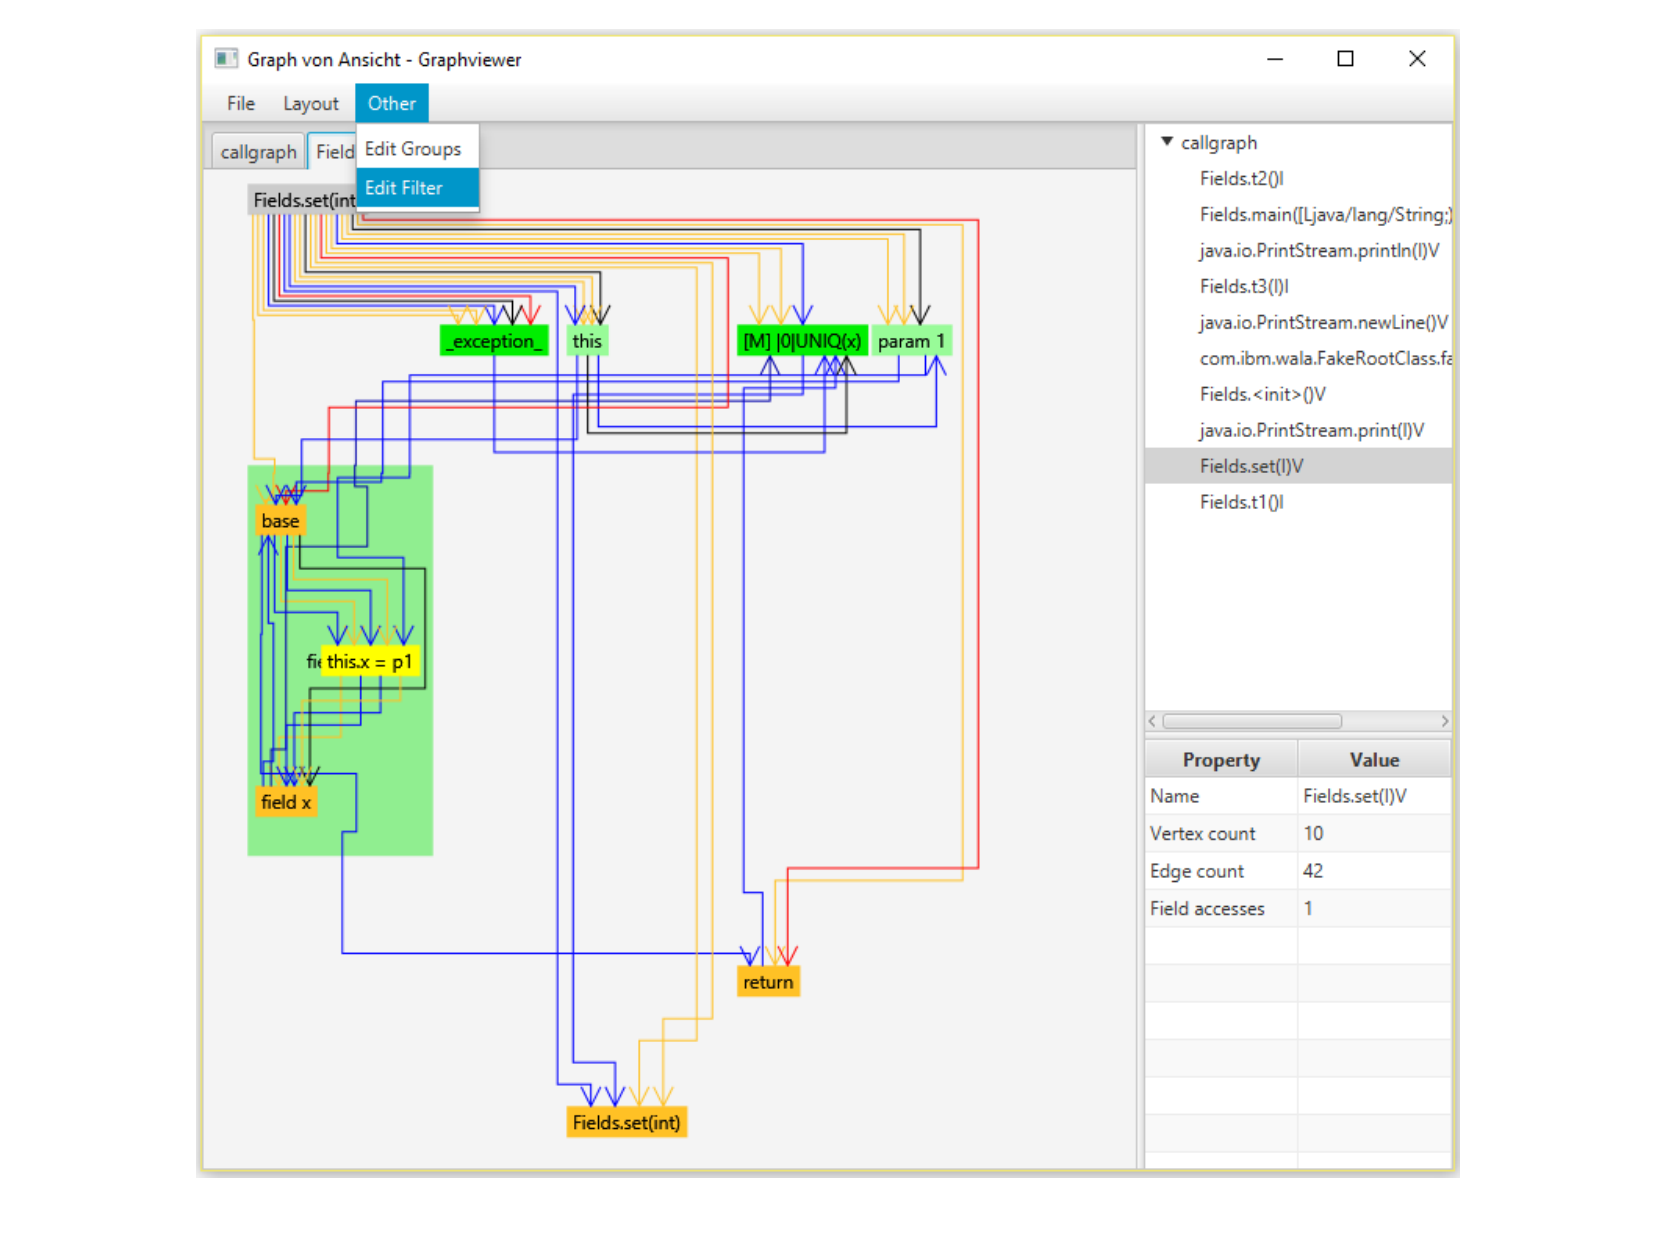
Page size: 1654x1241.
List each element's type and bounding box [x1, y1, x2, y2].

picture [196, 29, 1460, 1179]
